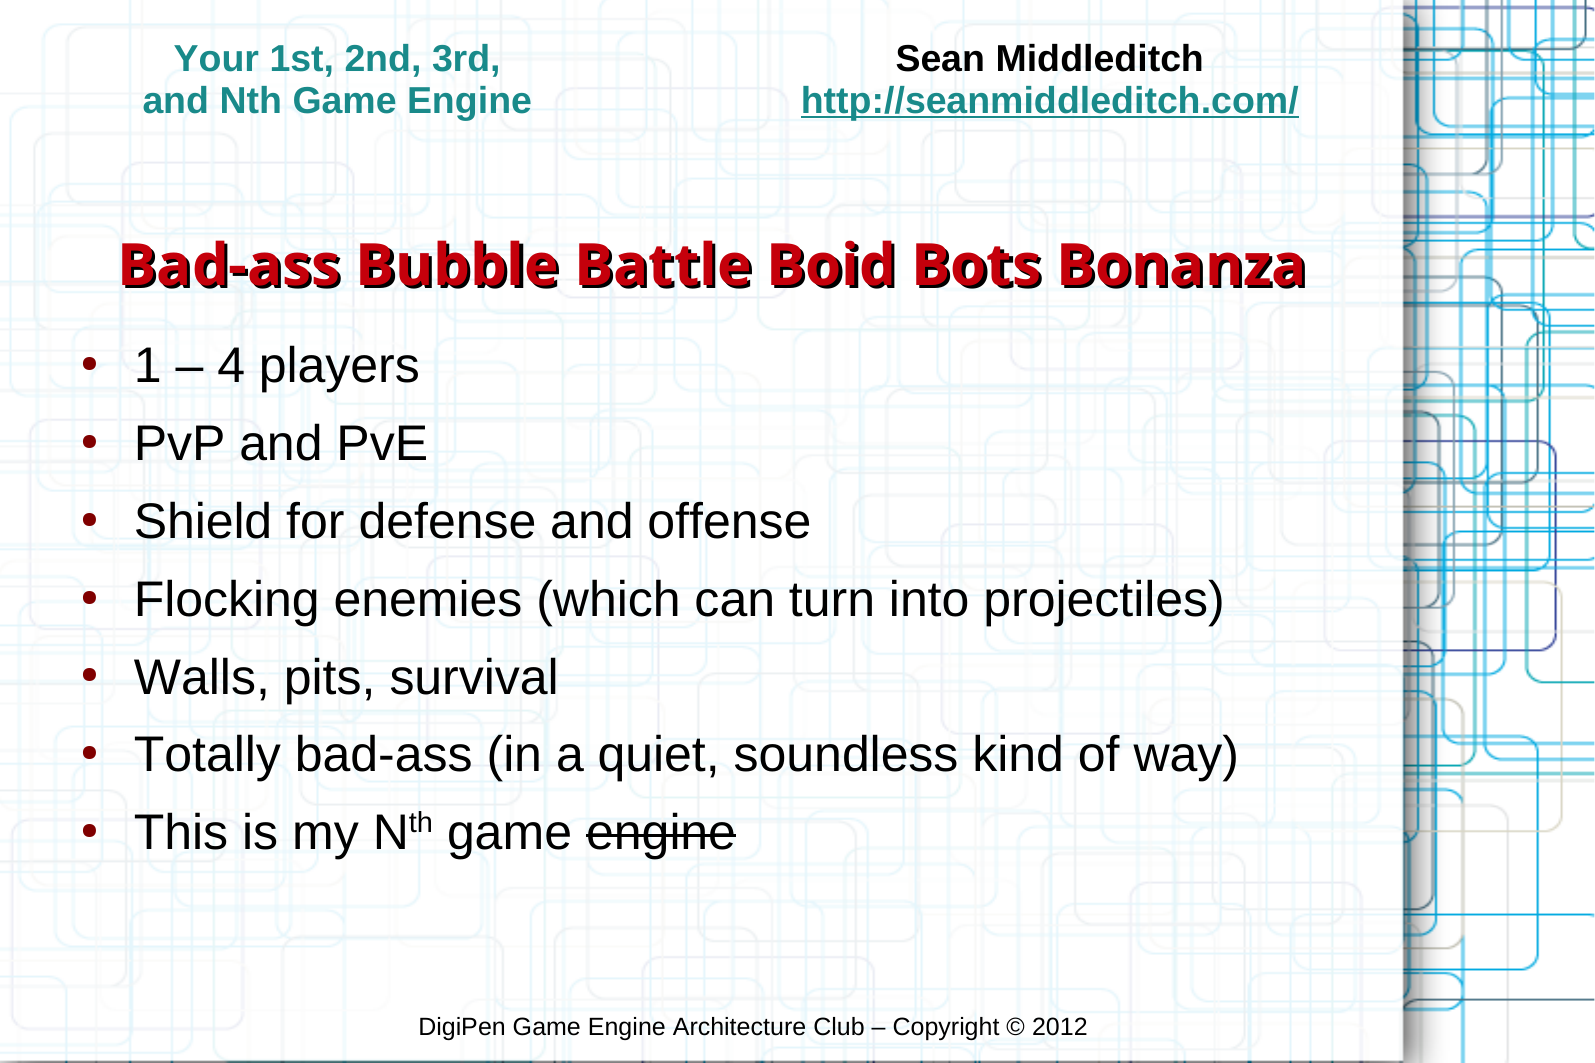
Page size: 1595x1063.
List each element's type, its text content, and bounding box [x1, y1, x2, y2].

list Sean Middleditch http://seanmiddleditch.com/ [787, 37, 1313, 151]
title Bad-ass Bubble Battle Boid Bots Bonanza [75, 225, 1351, 301]
picture [0, 0, 1595, 1063]
list 1 – 4 players PvP and PvE Shield for defense and offense Flocking enemies (which can turn into projectiles) Walls, pits, survival Totally bad-ass (in a quiet, soundless kind of way) This is my Nth game engine [63, 337, 1351, 976]
list Your 1st, 2nd, 3rd, and Nth Game Engine [75, 37, 601, 151]
list DigiPen Game Engine Architecture Club – Copyright © 2012 [75, 1012, 1363, 1051]
